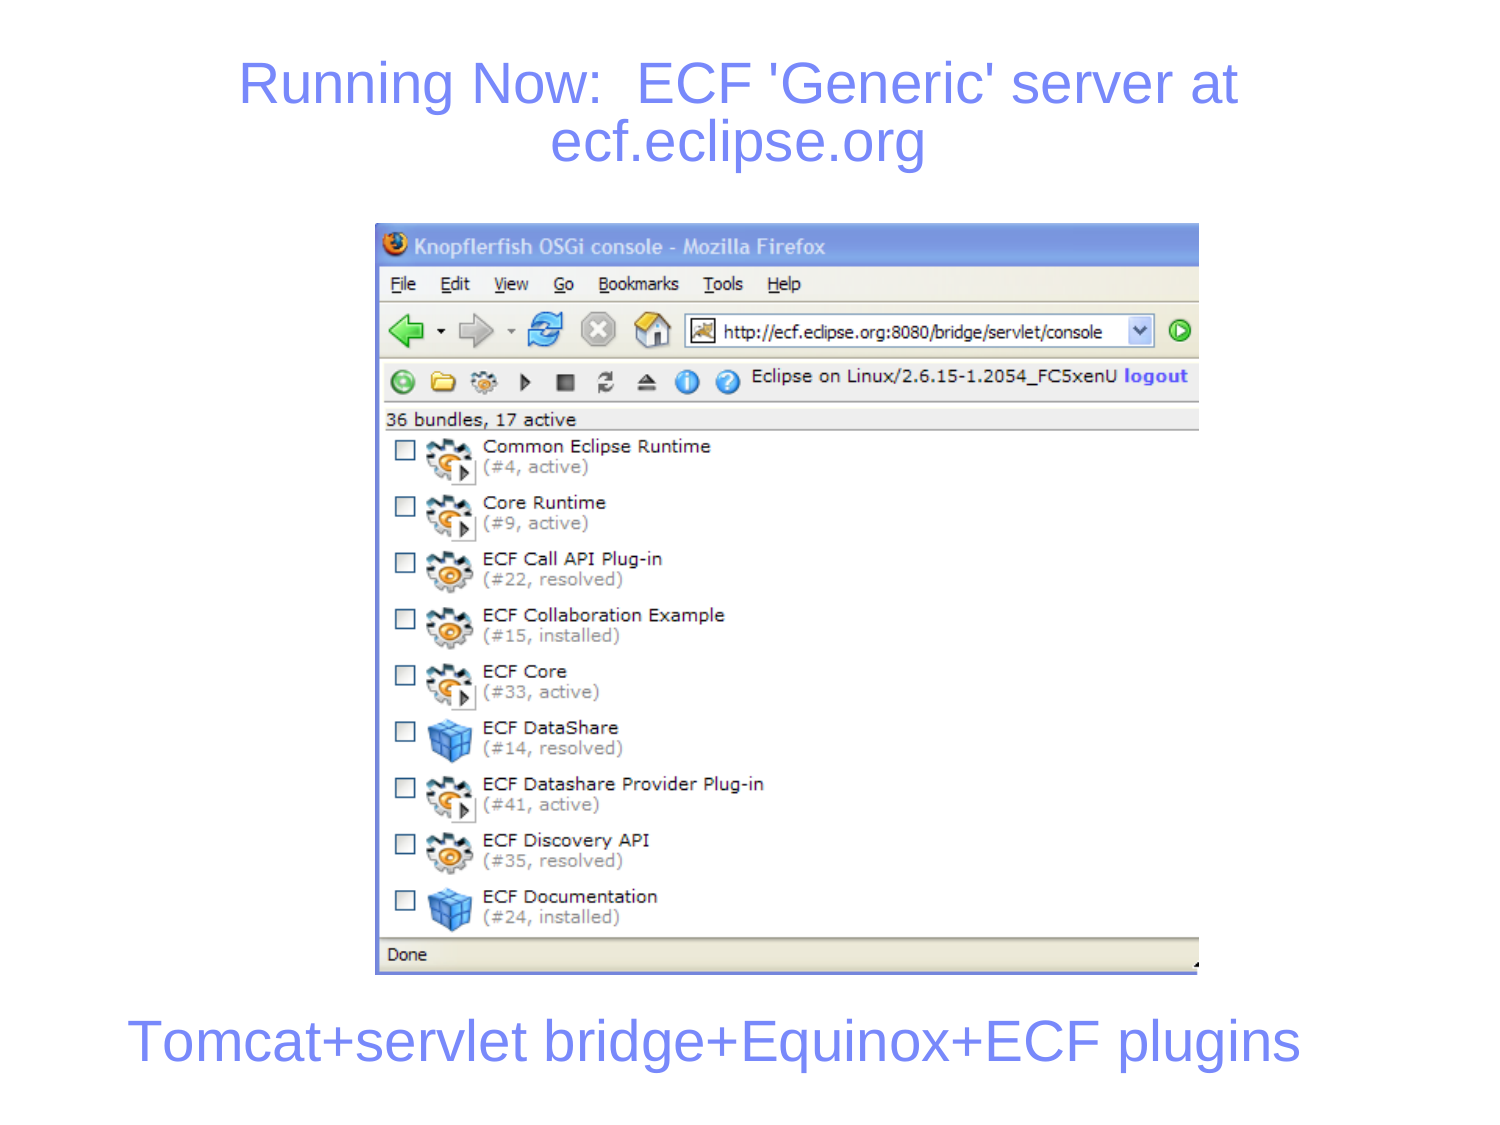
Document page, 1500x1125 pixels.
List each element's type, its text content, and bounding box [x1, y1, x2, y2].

title Tomcat+servlet bridge+Equinox+ECF plugins [112, 1007, 1351, 1088]
picture [375, 223, 1199, 976]
title Running Now: ECF 'Generic' server at ecf.eclipse.org [223, 49, 1276, 188]
